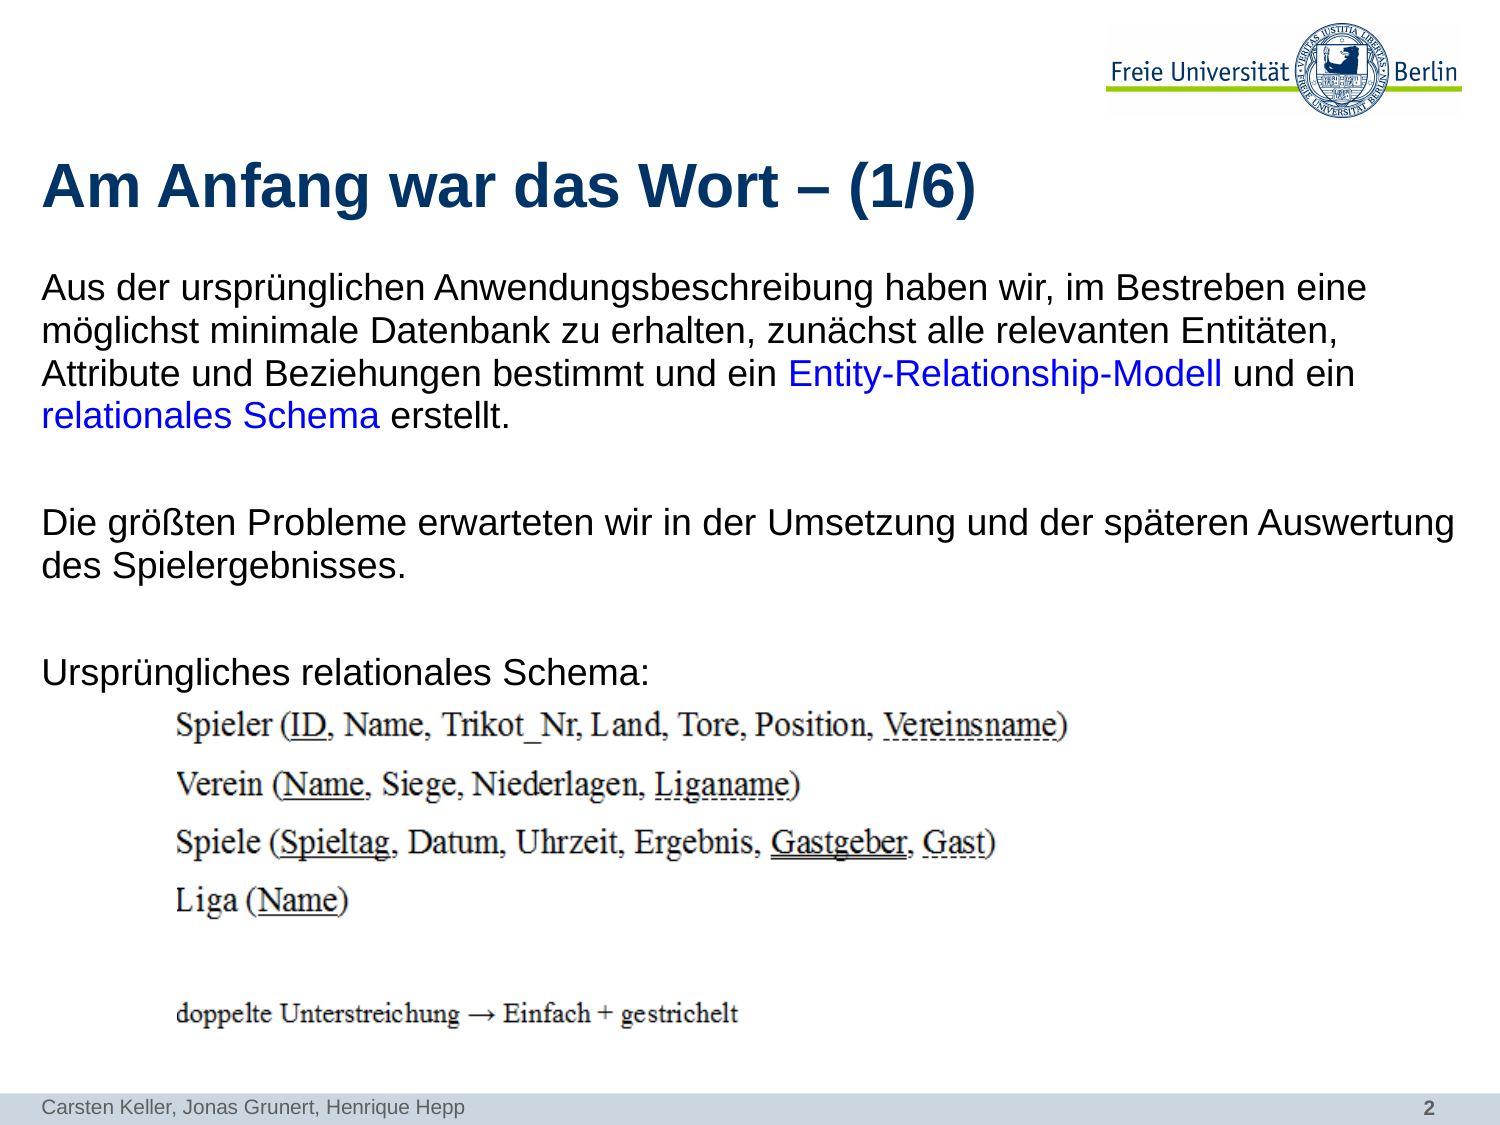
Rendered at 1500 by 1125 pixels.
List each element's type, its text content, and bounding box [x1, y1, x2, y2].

title Am Anfang war das Wort – (1/6) [41, 149, 1460, 222]
picture [1106, 23, 1462, 118]
list Aus der ursprünglichen Anwendungsbeschreibung haben wir, im Bestreben eine möglichst minimale Datenbank zu erhalten, zunächst alle relevanten Entitäten, Attribute und Beziehungen bestimmt und ein Entity-Relationship-Modell und ein relationales Schema erstellt. Die größten Probleme erwarteten wir in der Umsetzung und der späteren Auswertung des Spielergebnisses. Ursprüngliches relationales Schema: [41, 265, 1460, 1064]
picture [177, 708, 1115, 1069]
